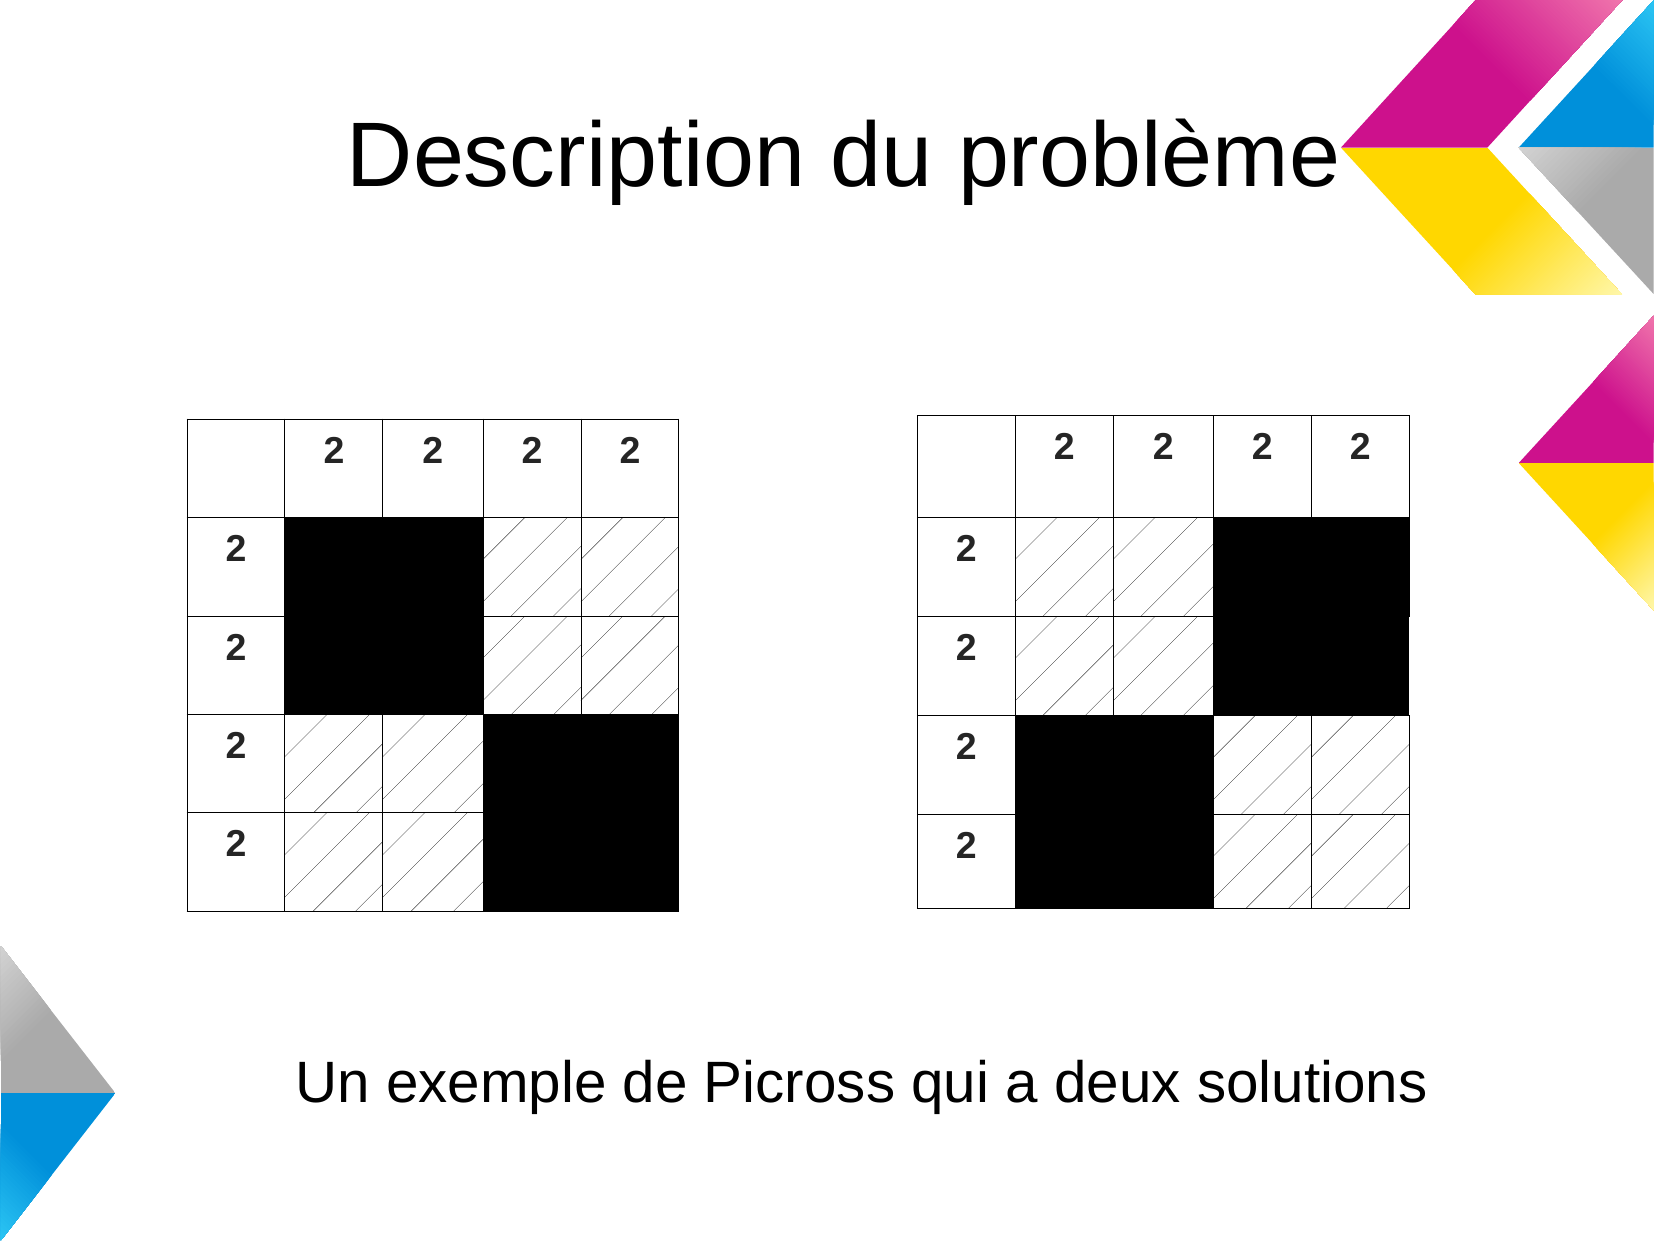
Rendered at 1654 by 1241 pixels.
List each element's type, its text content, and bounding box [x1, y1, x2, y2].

table_cell [285, 715, 382, 812]
table_cell [1016, 617, 1113, 715]
table_cell [1214, 716, 1311, 814]
table_cell [484, 813, 581, 911]
table_cell [1016, 815, 1113, 908]
table_cell [1312, 518, 1409, 616]
table_cell 2 [918, 815, 1015, 908]
table_cell [1312, 617, 1409, 715]
table_cell [1114, 716, 1213, 814]
table_cell 2 [918, 518, 1015, 616]
table_header 2 [582, 420, 678, 517]
table_cell 2 [188, 518, 284, 616]
table_cell [1016, 716, 1113, 814]
table_header 2 [285, 420, 382, 517]
table_cell [383, 617, 483, 714]
table_cell [1312, 716, 1409, 814]
table_cell [1214, 518, 1311, 616]
table_header [918, 416, 1015, 517]
table_cell [1214, 617, 1311, 715]
table_cell [484, 518, 581, 616]
table_cell 2 [918, 617, 1015, 715]
table_cell [285, 813, 382, 911]
table_cell [1312, 815, 1409, 908]
table_cell [383, 715, 483, 812]
table_cell [1214, 815, 1311, 908]
table_cell [582, 617, 678, 714]
table_cell 2 [918, 716, 1015, 814]
table_cell 2 [188, 813, 284, 911]
table_header 2 [1016, 416, 1113, 517]
table_cell [383, 518, 483, 616]
table_header 2 [383, 420, 483, 517]
text_box Un exemple de Picross qui a deux solutions [271, 1039, 1453, 1120]
table_header 2 [1214, 416, 1311, 517]
table_cell [285, 518, 382, 616]
table_cell 2 [188, 617, 284, 714]
table_cell [383, 813, 483, 911]
table_cell [1114, 617, 1213, 715]
table_header [188, 420, 284, 517]
table_cell [582, 813, 679, 911]
table_cell [484, 715, 581, 812]
table_cell [1114, 518, 1213, 616]
table_cell [484, 617, 581, 714]
table_cell [582, 518, 678, 616]
table_cell [1016, 518, 1113, 616]
title Description du problème [82, 49, 1571, 257]
table_header 2 [1312, 416, 1409, 517]
table_header 2 [484, 420, 581, 517]
table_header 2 [1114, 416, 1213, 517]
table_cell [582, 715, 679, 812]
table_cell [285, 617, 382, 714]
table_cell [1114, 815, 1213, 908]
table_cell 2 [188, 715, 284, 812]
